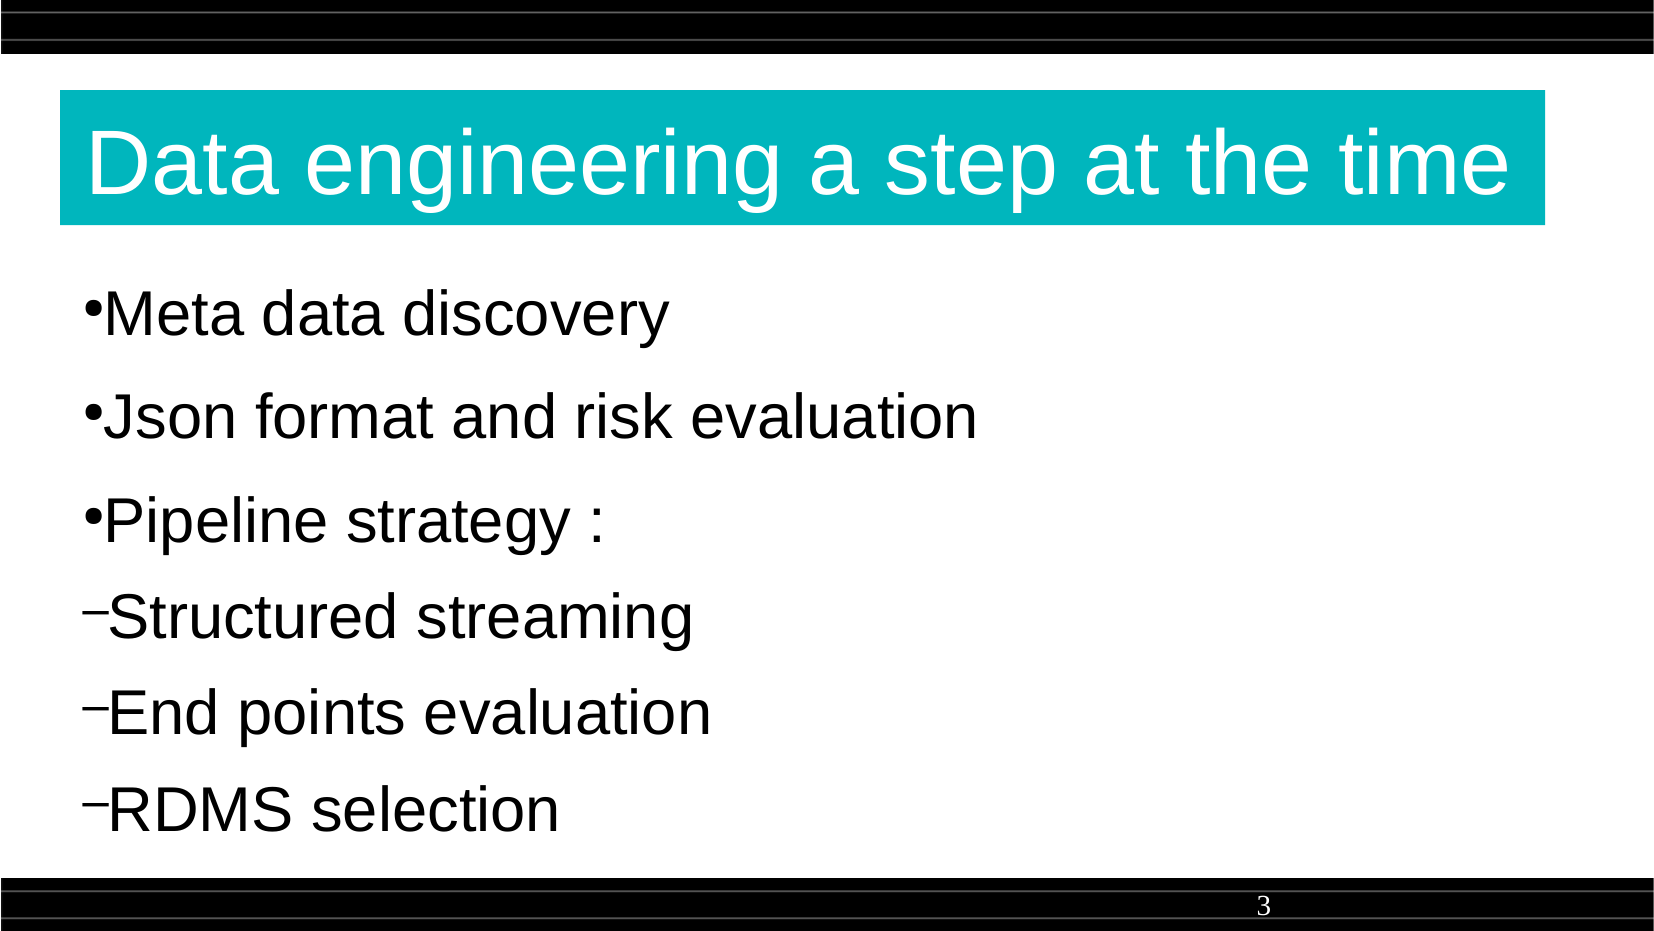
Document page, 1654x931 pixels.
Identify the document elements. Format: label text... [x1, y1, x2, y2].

list Meta data discovery Json format and risk evaluation Pipeline strategy : Structured streaming End points evaluation RDMS selection [82, 271, 1571, 851]
title Data engineering a step at the time [60, 90, 1546, 226]
